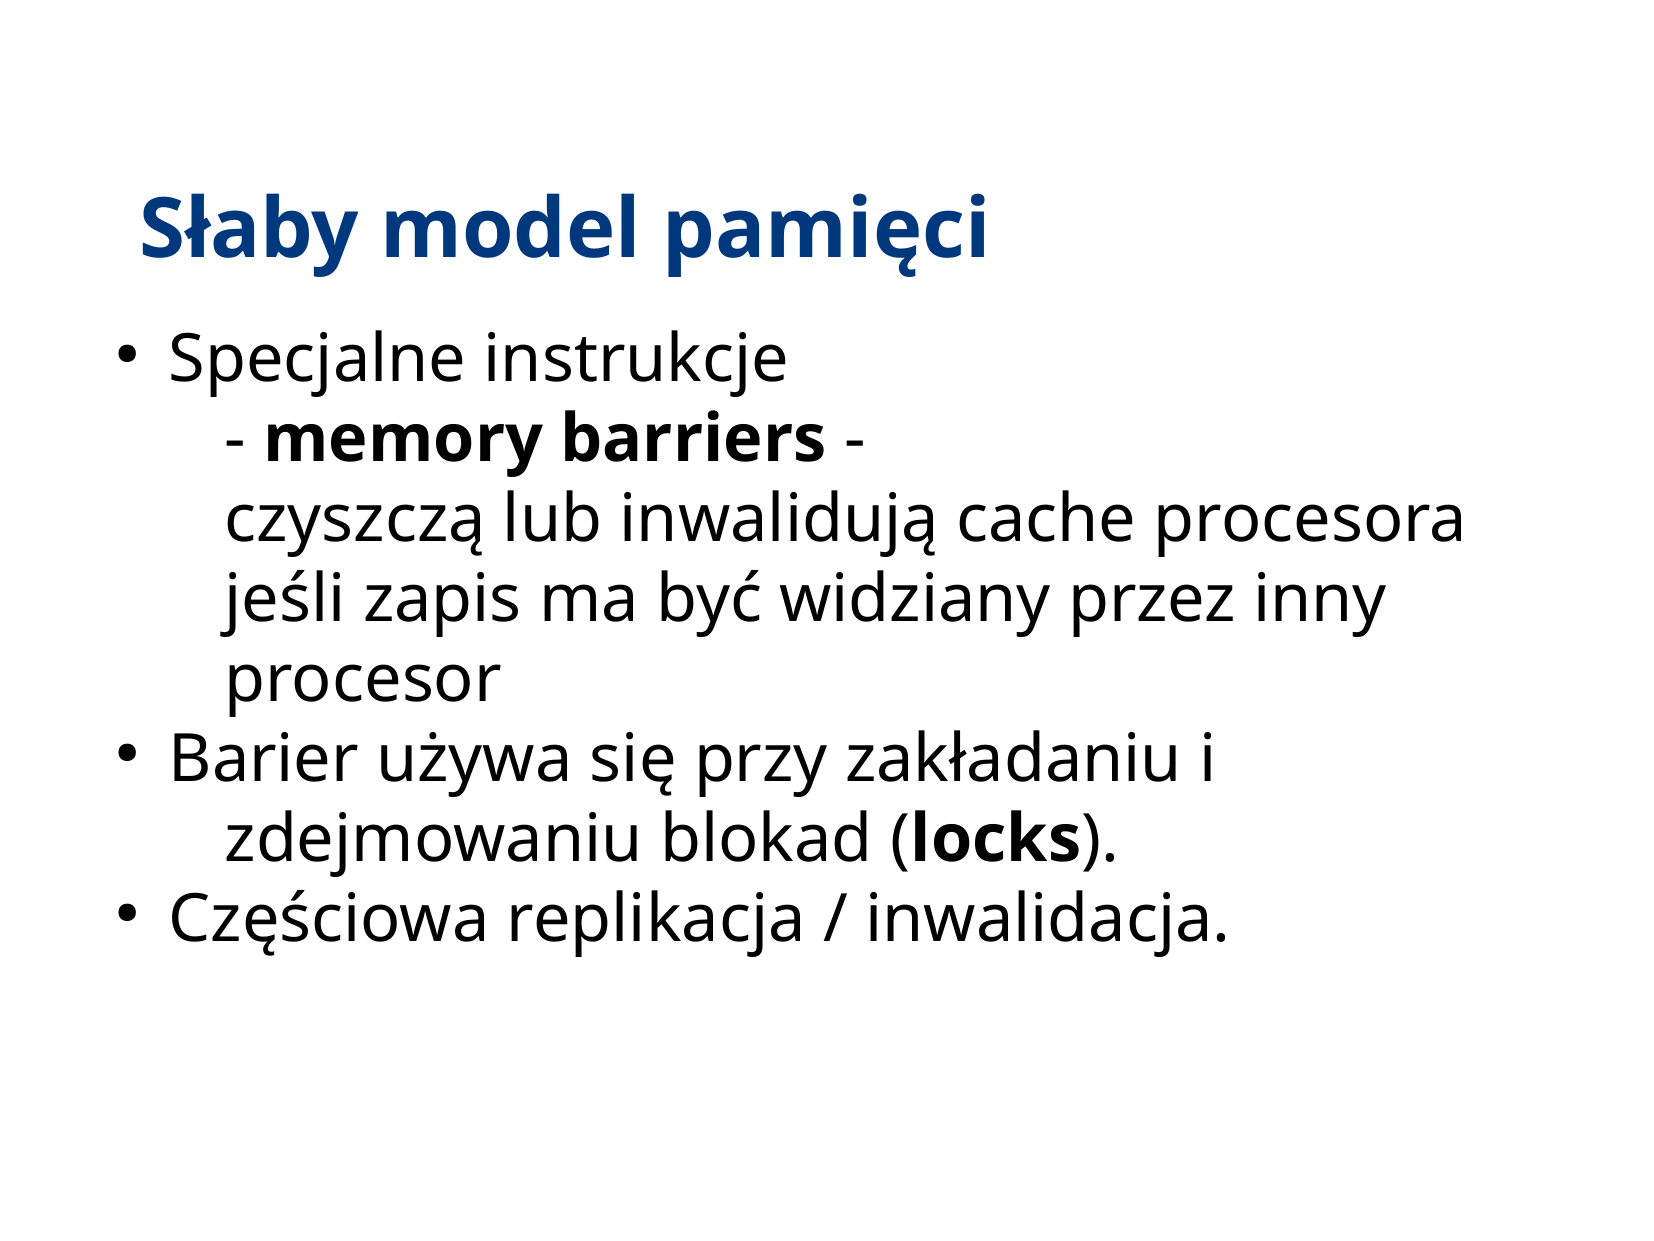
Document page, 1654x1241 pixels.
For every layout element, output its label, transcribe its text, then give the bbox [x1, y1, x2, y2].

list Specjalne instrukcje - memory barriers - czyszczą lub inwalidują cache procesora jeśli zapis ma być widziany przez inny procesor Barier używa się przy zakładaniu i zdejmowaniu blokad (locks). Częściowa replikacja / inwalidacja. [82, 299, 1571, 1176]
title Słaby model pamięci [82, 49, 1571, 290]
